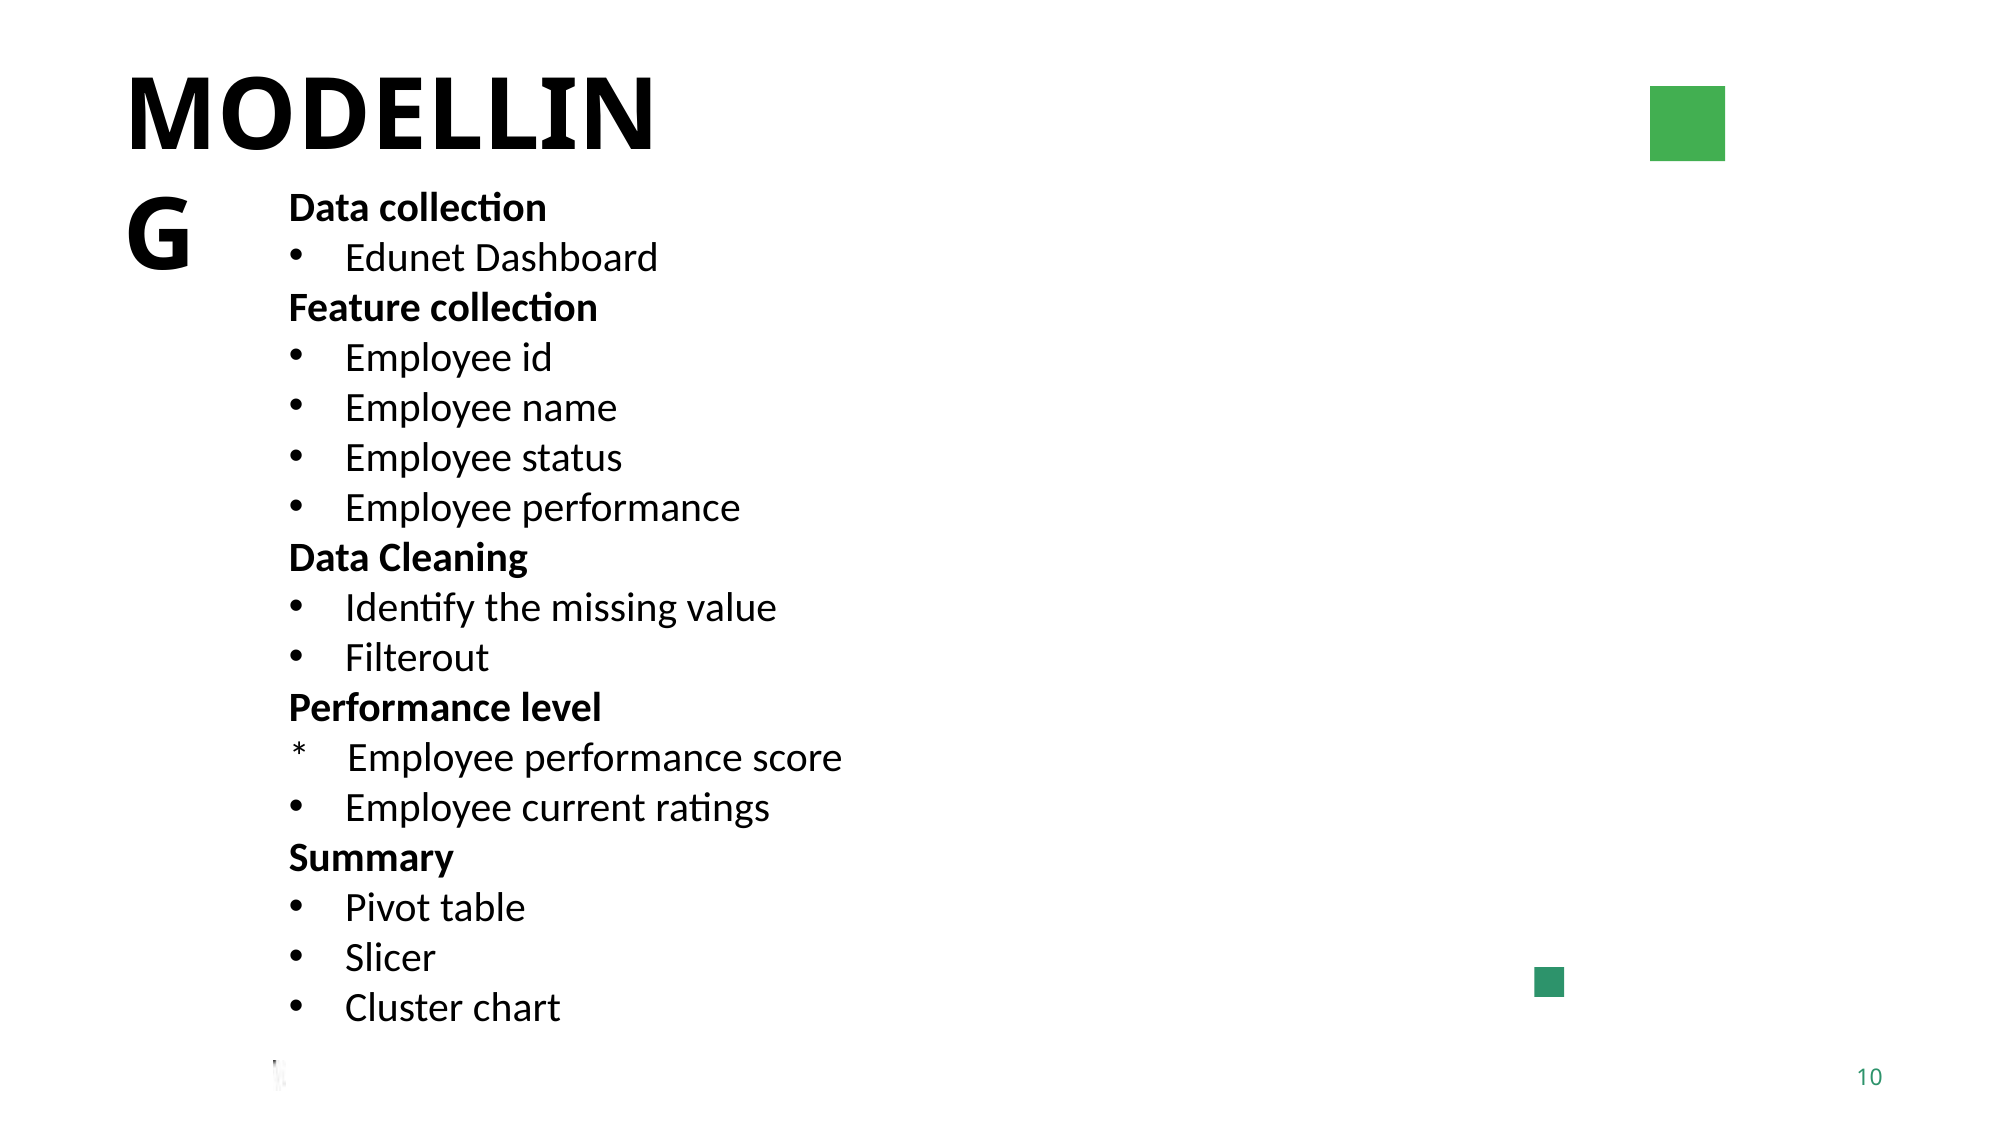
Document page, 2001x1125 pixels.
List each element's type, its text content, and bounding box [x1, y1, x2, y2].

text_box Data collection Edunet Dashboard Feature collection Employee id Employee name Employee status Employee performance Data Cleaning Identify the missing value Filterout Performance level * Employee performance score Employee current ratings Summary Pivot table Slicer Cluster chart [273, 172, 1237, 1125]
text_box MODELLING [121, 47, 664, 173]
text_box [1650, 86, 1726, 162]
text_box 10 [1849, 1061, 1888, 1094]
text_box [1534, 967, 1565, 997]
